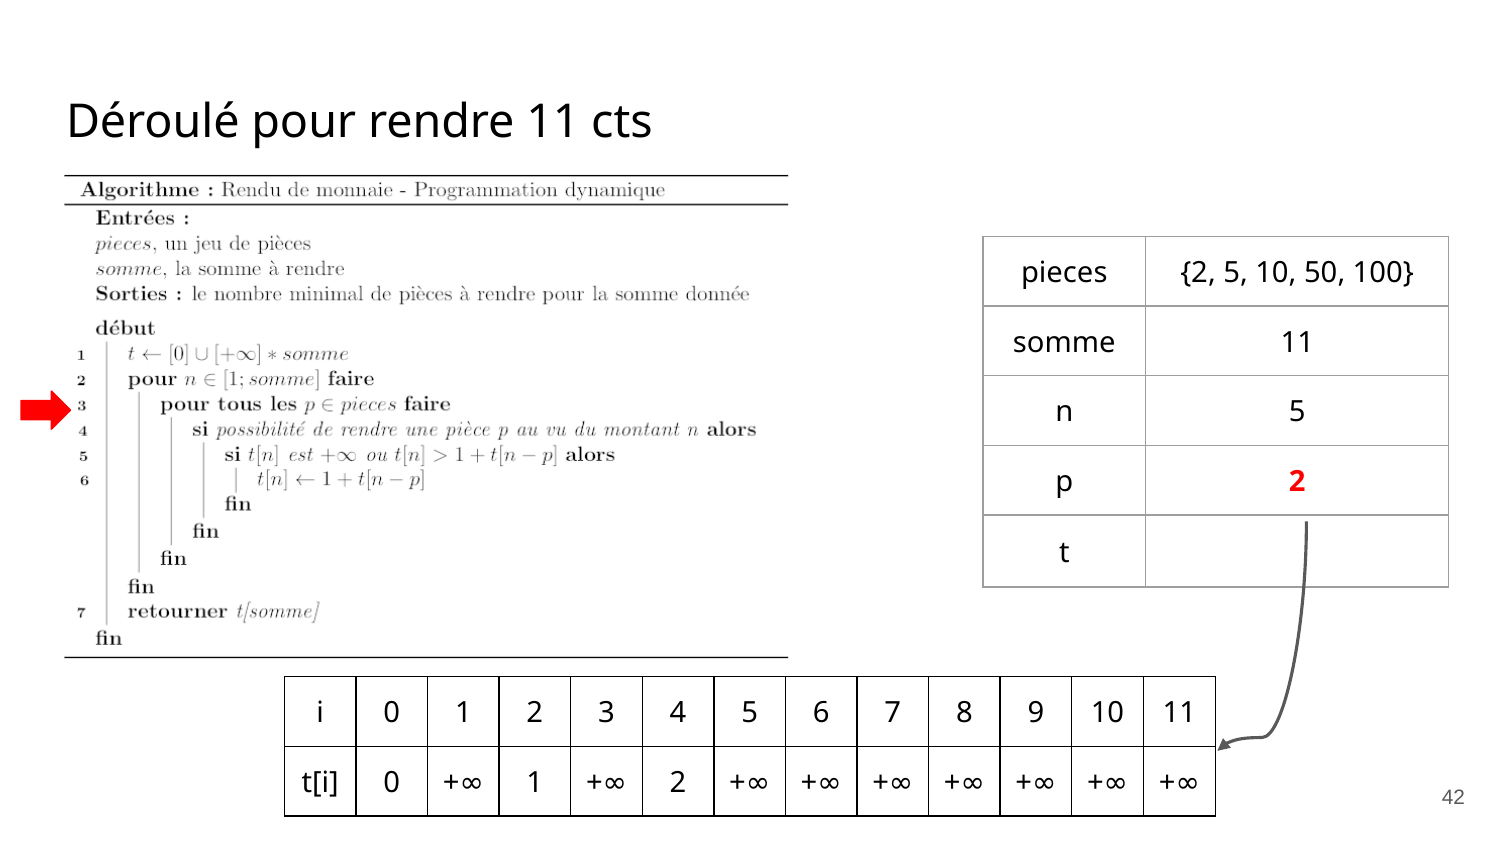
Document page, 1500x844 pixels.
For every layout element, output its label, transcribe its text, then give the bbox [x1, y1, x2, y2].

table_header 3 [571, 677, 642, 746]
table_cell p [984, 446, 1145, 514]
table_cell 2 [643, 747, 713, 815]
table_cell +∞ [1144, 747, 1215, 815]
table_header 7 [858, 677, 928, 746]
table_cell [1146, 516, 1448, 586]
table_header 10 [1072, 677, 1143, 746]
table_cell +∞ [858, 747, 928, 815]
text_box [21, 391, 71, 430]
table_cell somme [984, 307, 1145, 375]
table_cell +∞ [786, 747, 856, 815]
table_cell +∞ [715, 747, 785, 815]
table_header 11 [1144, 677, 1215, 746]
table_header 6 [786, 677, 856, 746]
table_cell 0 [357, 747, 427, 815]
table_header pieces [984, 237, 1145, 305]
table_cell +∞ [1001, 747, 1071, 815]
table_header 5 [715, 677, 785, 746]
table_cell +∞ [929, 747, 999, 815]
slide_number <numéro> [1389, 764, 1480, 830]
table_cell 5 [1146, 376, 1448, 445]
table_header 1 [428, 677, 498, 746]
table_header 9 [1001, 677, 1071, 746]
table_cell t[i] [285, 747, 355, 815]
table_cell 11 [1146, 307, 1448, 375]
table_cell n [984, 376, 1145, 445]
table_cell +∞ [1072, 747, 1143, 815]
table_cell 2 [1146, 446, 1448, 514]
table_header i [285, 677, 355, 746]
table_cell +∞ [428, 747, 498, 815]
table_header 8 [929, 677, 999, 746]
table_header 4 [643, 677, 713, 746]
picture [63, 173, 789, 660]
title Déroulé pour rendre 11 cts [51, 72, 1449, 167]
table_cell t [984, 516, 1145, 586]
table_header 0 [357, 677, 427, 746]
table_cell +∞ [571, 747, 642, 815]
table_cell 1 [500, 747, 570, 815]
table_header 2 [500, 677, 570, 746]
table_header {2, 5, 10, 50, 100} [1146, 237, 1448, 305]
